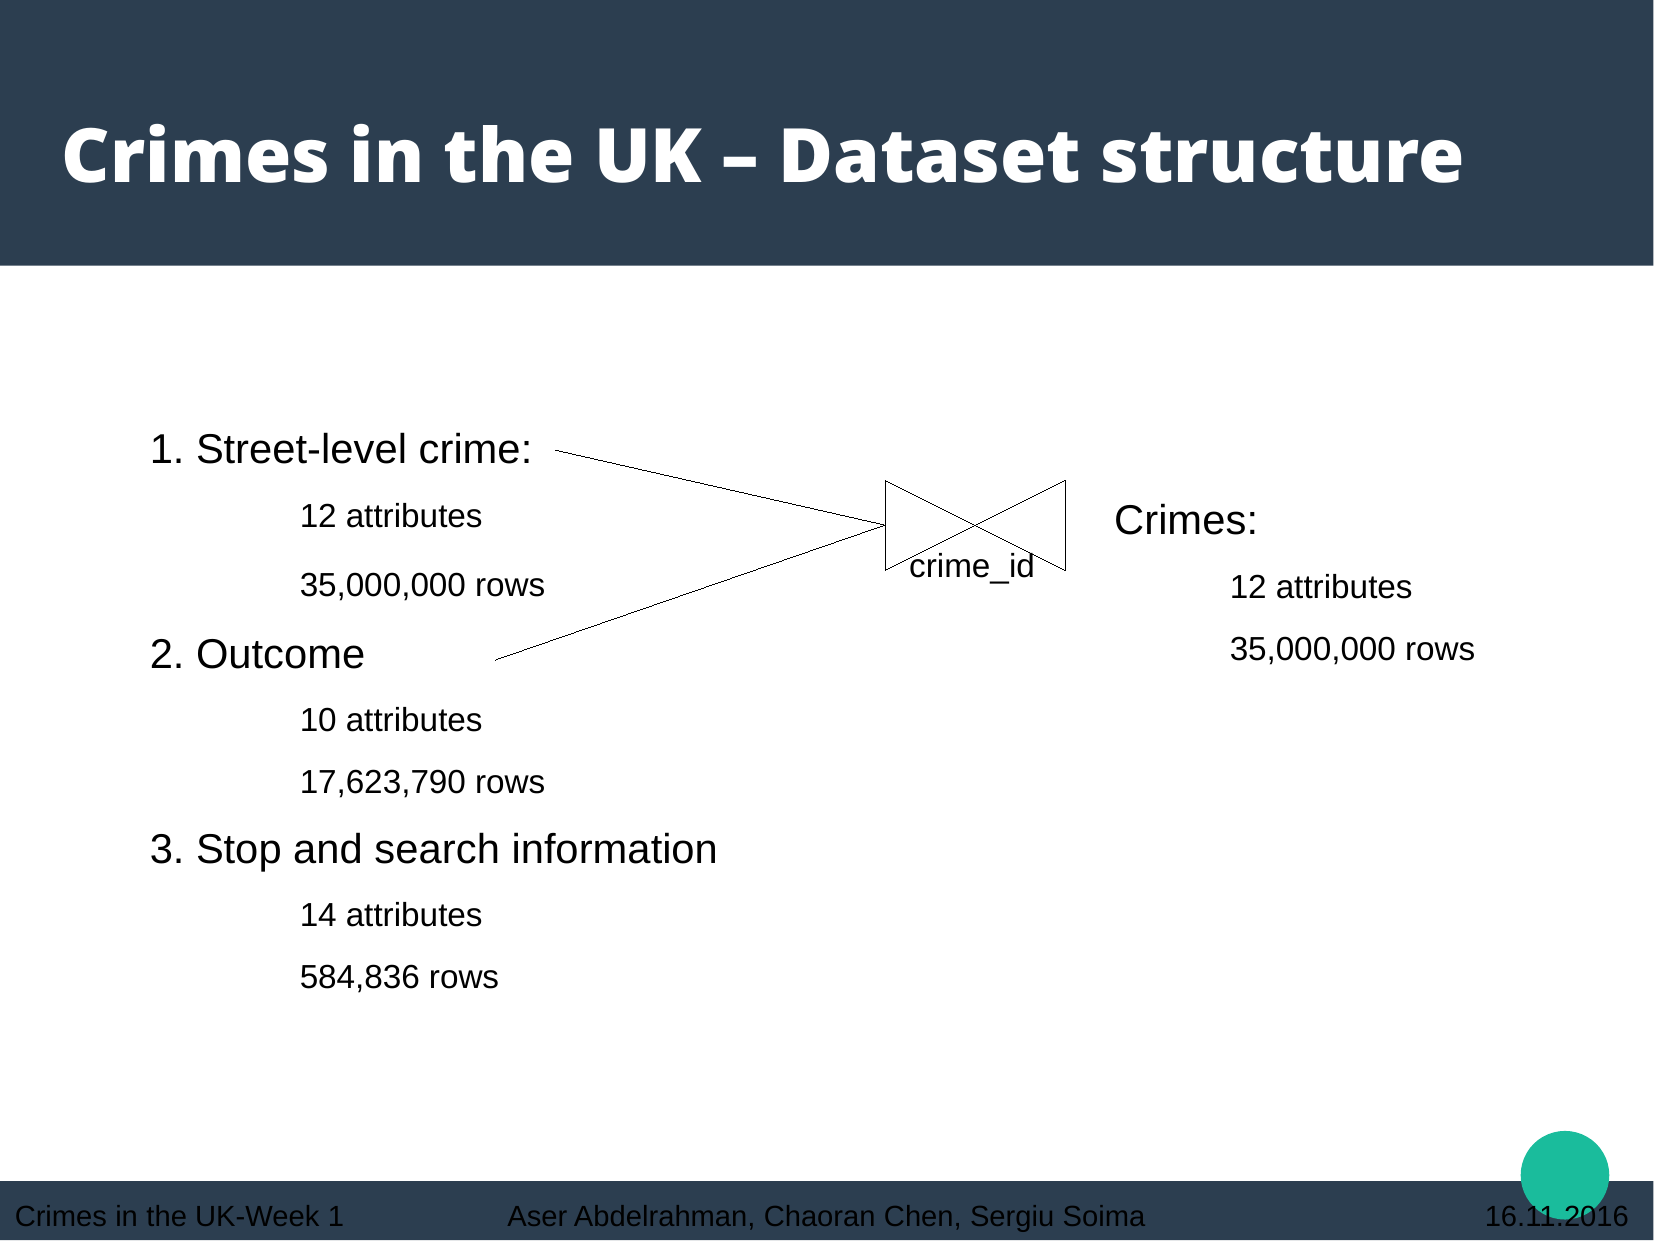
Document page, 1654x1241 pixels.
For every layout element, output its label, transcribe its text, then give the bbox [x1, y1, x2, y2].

text_box 1. Street-level crime: 12 attributes 35,000,000 rows 2. Outcome 10 attributes 17,623,790 rows 3. Stop and search information 14 attributes 584,836 rows [135, 418, 1156, 1141]
text_box 16.11.2016 [1470, 1192, 1654, 1241]
text_box [885, 480, 1066, 571]
text_box Crimes in the UK-Week 1 [0, 1192, 409, 1241]
text_box crime_id [894, 540, 1065, 592]
title Crimes in the UK – Dataset structure [61, 49, 1592, 257]
text_box Aser Abdelrahman, Chaoran Chen, Sergiu Soima [476, 1192, 1178, 1241]
text_box Crimes: 12 attributes 35,000,000 rows [1065, 489, 1639, 737]
